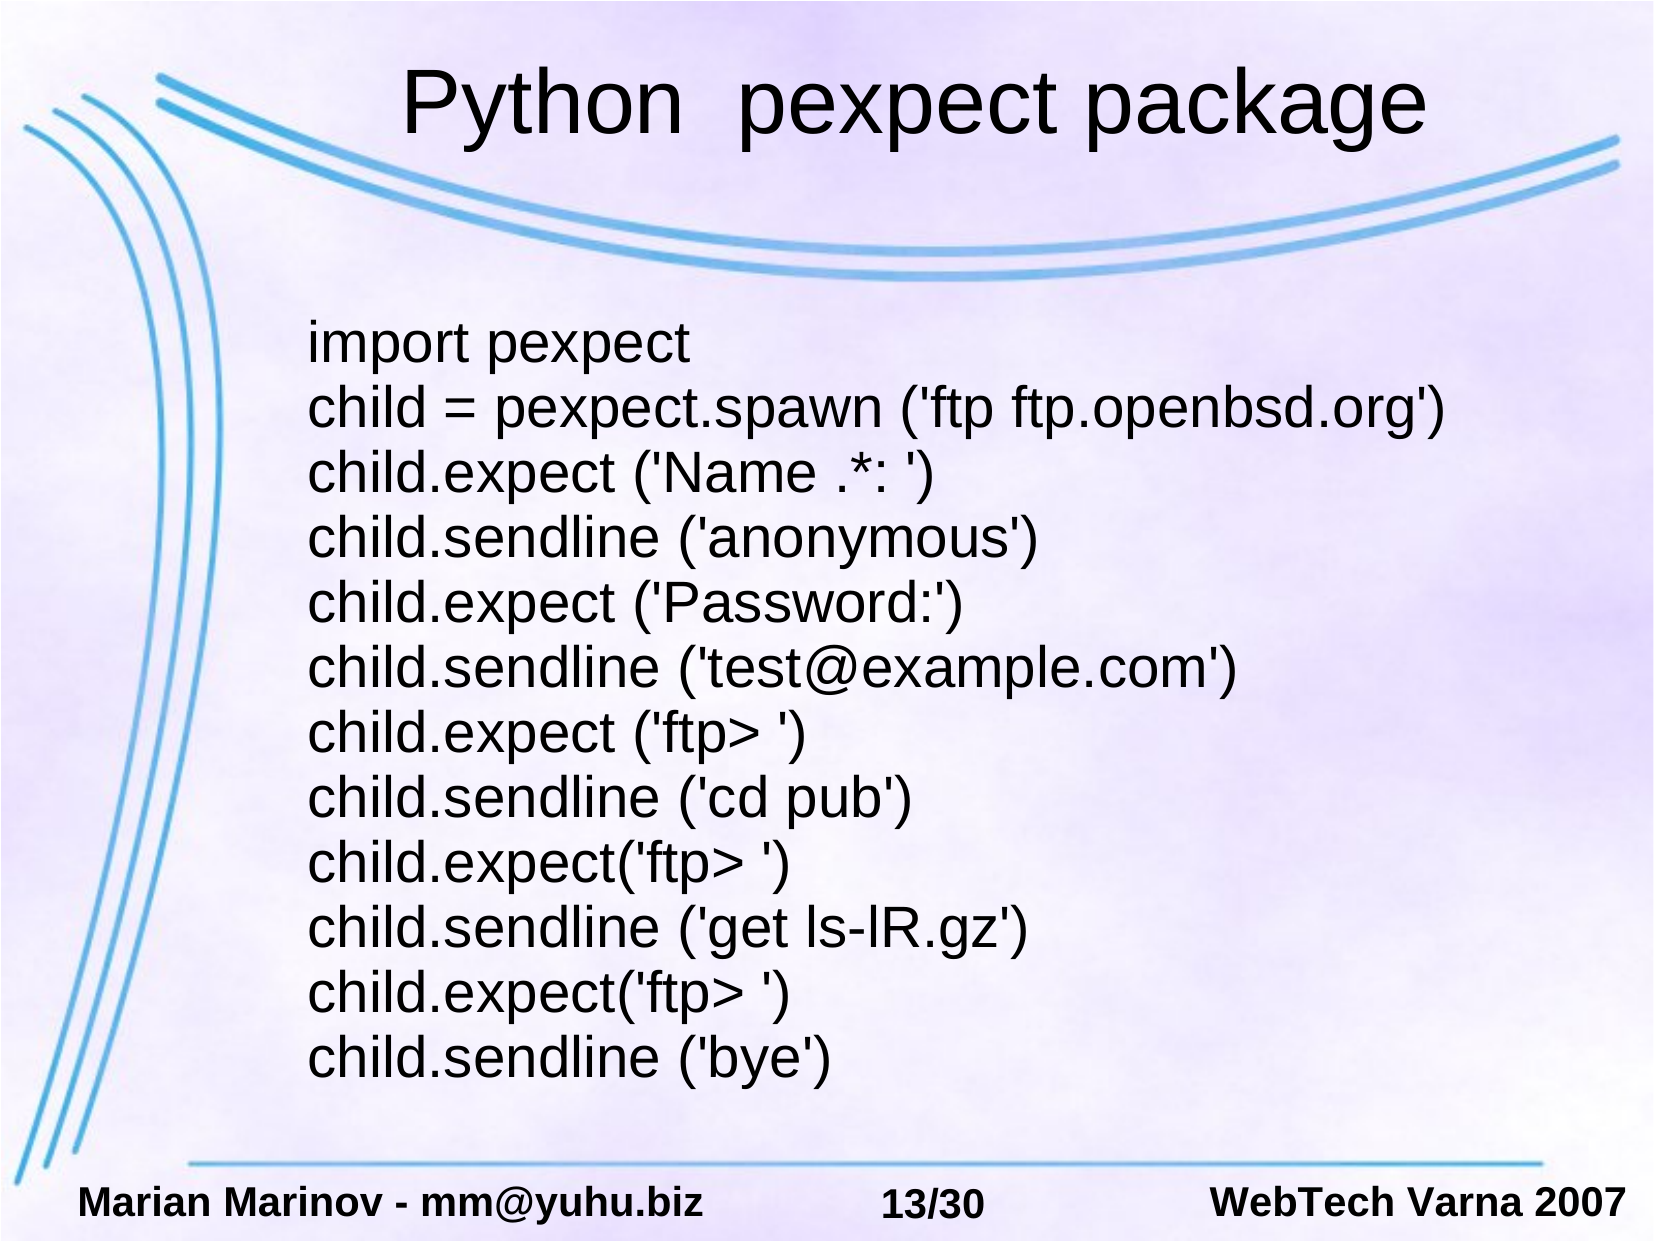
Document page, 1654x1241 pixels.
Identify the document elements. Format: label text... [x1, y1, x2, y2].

text_box Marian Marinov - mm@yuhu.biz [62, 1171, 720, 1233]
text_box 13/30 [866, 1172, 1001, 1235]
subtitle import pexpect child = pexpect.spawn ('ftp ftp.openbsd.org') child.expect ('Name .*: ') child.sendline ('anonymous') child.expect ('Password:') child.sendline ('test@example.com') child.expect ('ftp> ') child.sendline ('cd pub') child.expect('ftp> ') child.sendline ('get ls-lR.gz') child.expect('ftp> ') child.sendline ('bye') [82, 290, 1571, 1109]
text_box WebTech Varna 2007 [1194, 1171, 1643, 1233]
picture [1, 1, 1654, 1241]
title Python pexpect package [82, 49, 1571, 257]
